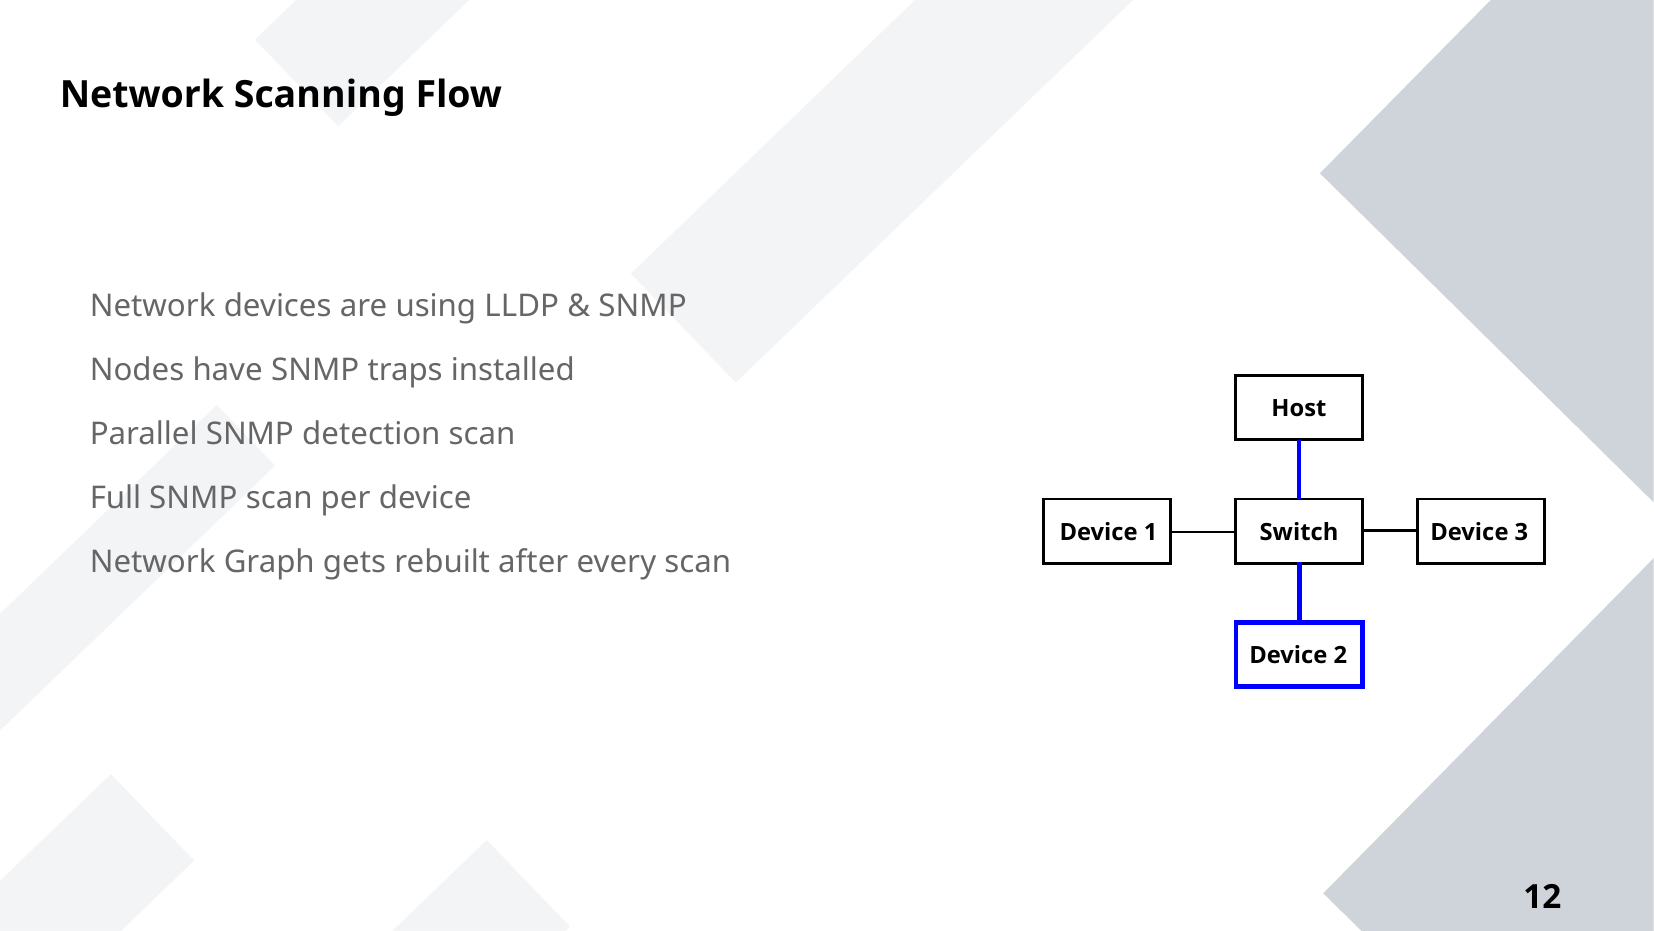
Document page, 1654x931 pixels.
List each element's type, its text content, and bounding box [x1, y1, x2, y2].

text_box Network Scanning Flow [45, 60, 788, 121]
text_box [963, 195, 1636, 867]
text_box <number> [1508, 866, 1654, 922]
text_box Network devices are using LLDP & SNMP Nodes have SNMP traps installed Parallel SNMP detection scan Full SNMP scan per device Network Graph gets rebuilt after every scan [75, 253, 916, 552]
